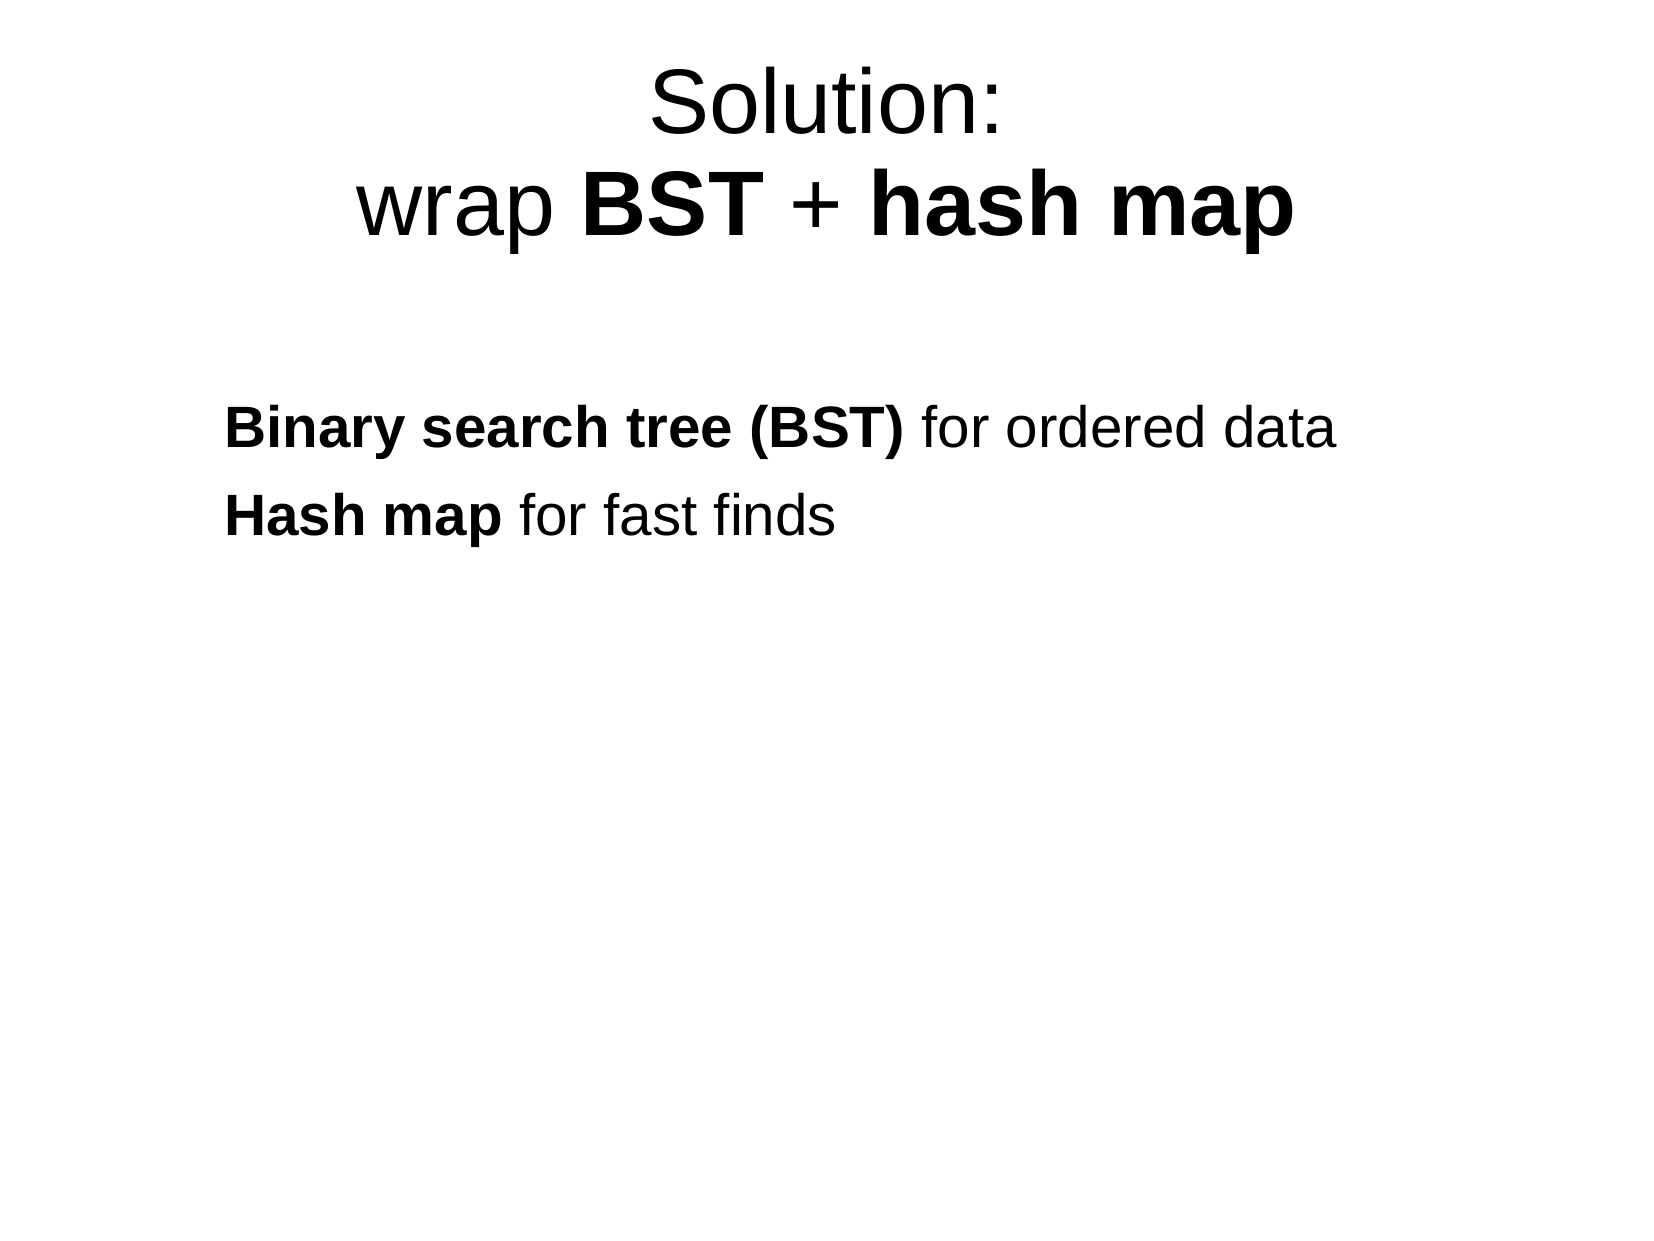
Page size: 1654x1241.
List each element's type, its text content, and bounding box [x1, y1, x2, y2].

list Binary search tree (BST) for ordered data Hash map for fast finds [82, 290, 1538, 1010]
title Solution: wrap BST + hash map [82, 49, 1571, 257]
